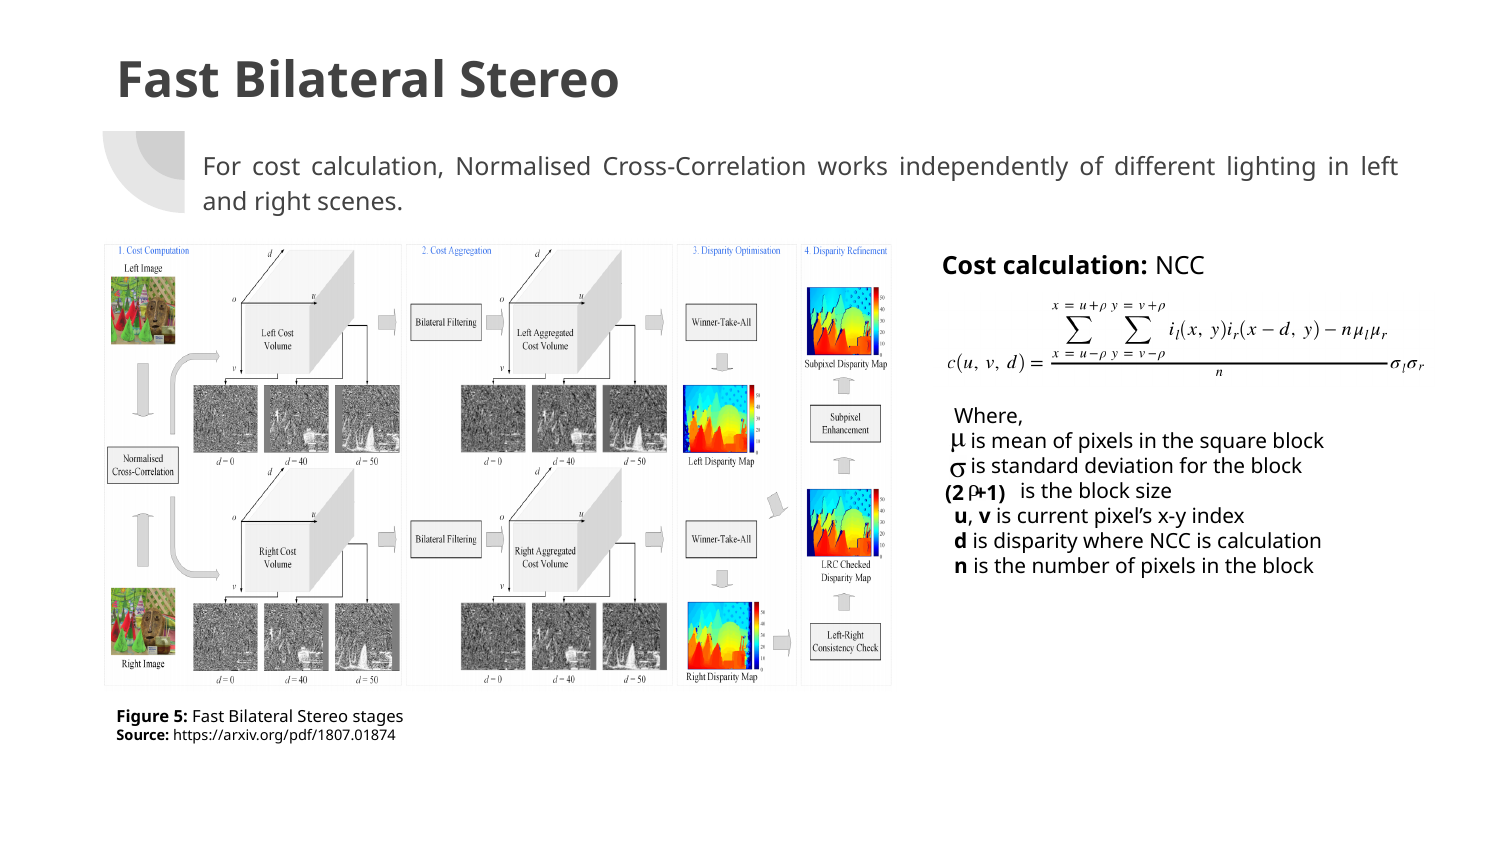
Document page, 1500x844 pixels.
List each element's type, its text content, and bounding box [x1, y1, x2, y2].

title Fast Bilateral Stereo [101, 32, 1341, 132]
text_box Cost calculation: NCC [926, 238, 1378, 291]
picture [101, 238, 897, 692]
text_box Where, is mean of pixels in the square block is standard deviation for the block is the block size u, v is current pixel’s x-y index d is disparity where NCC is calculation n is the number of pixels in the block [939, 387, 1390, 589]
list For cost calculation, Normalised Cross-Correlation works independently of different lighting in left and right scenes. [187, 131, 1416, 218]
picture [933, 292, 1435, 387]
text_box (2 +1) [929, 464, 1049, 520]
text_box Figure 5: Fast Bilateral Stereo stages Source: https://arxiv.org/pdf/1807.01874 [101, 691, 705, 744]
picture [949, 429, 967, 453]
picture [949, 455, 967, 484]
